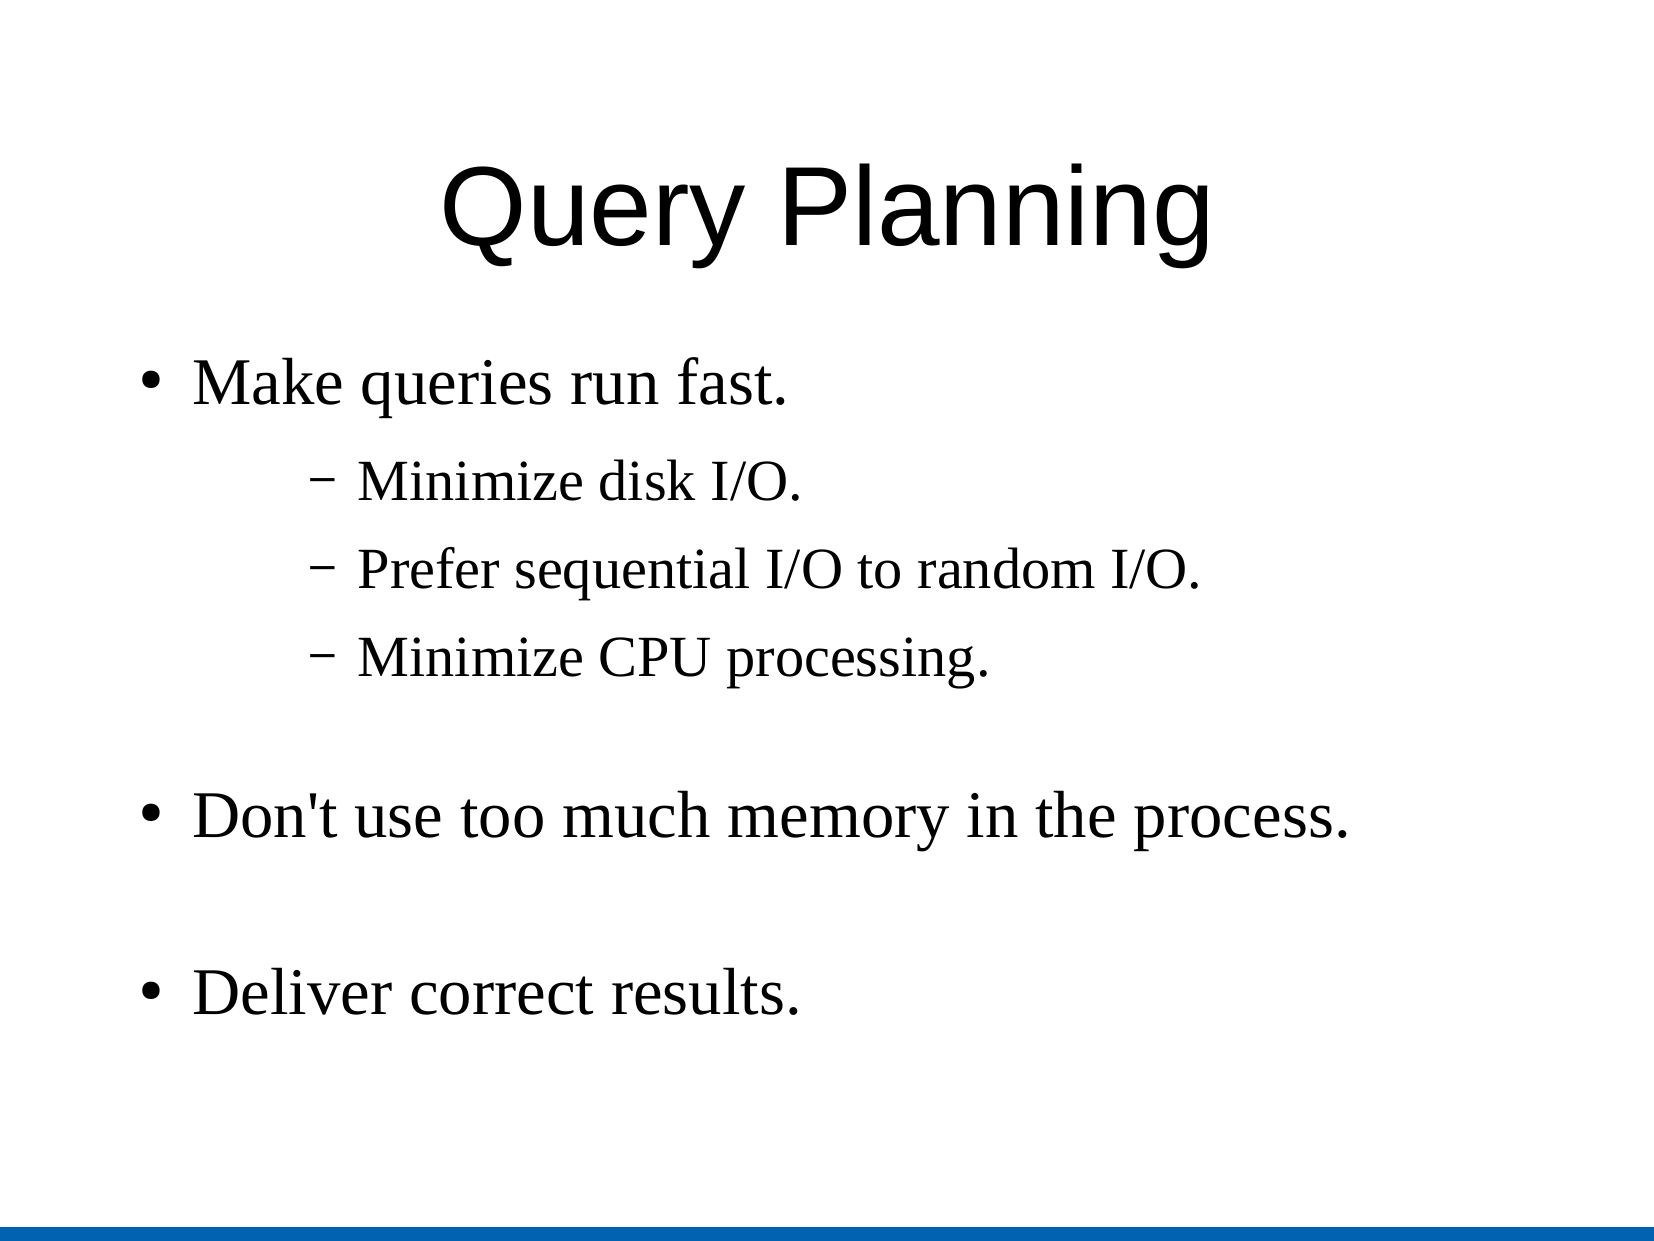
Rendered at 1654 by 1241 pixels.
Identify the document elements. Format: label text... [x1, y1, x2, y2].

title Query Planning [121, 102, 1533, 311]
list Make queries run fast. Minimize disk I/O. Prefer sequential I/O to random I/O. Minimize CPU processing. Don't use too much memory in the process. Deliver correct results. [121, 344, 1533, 1127]
